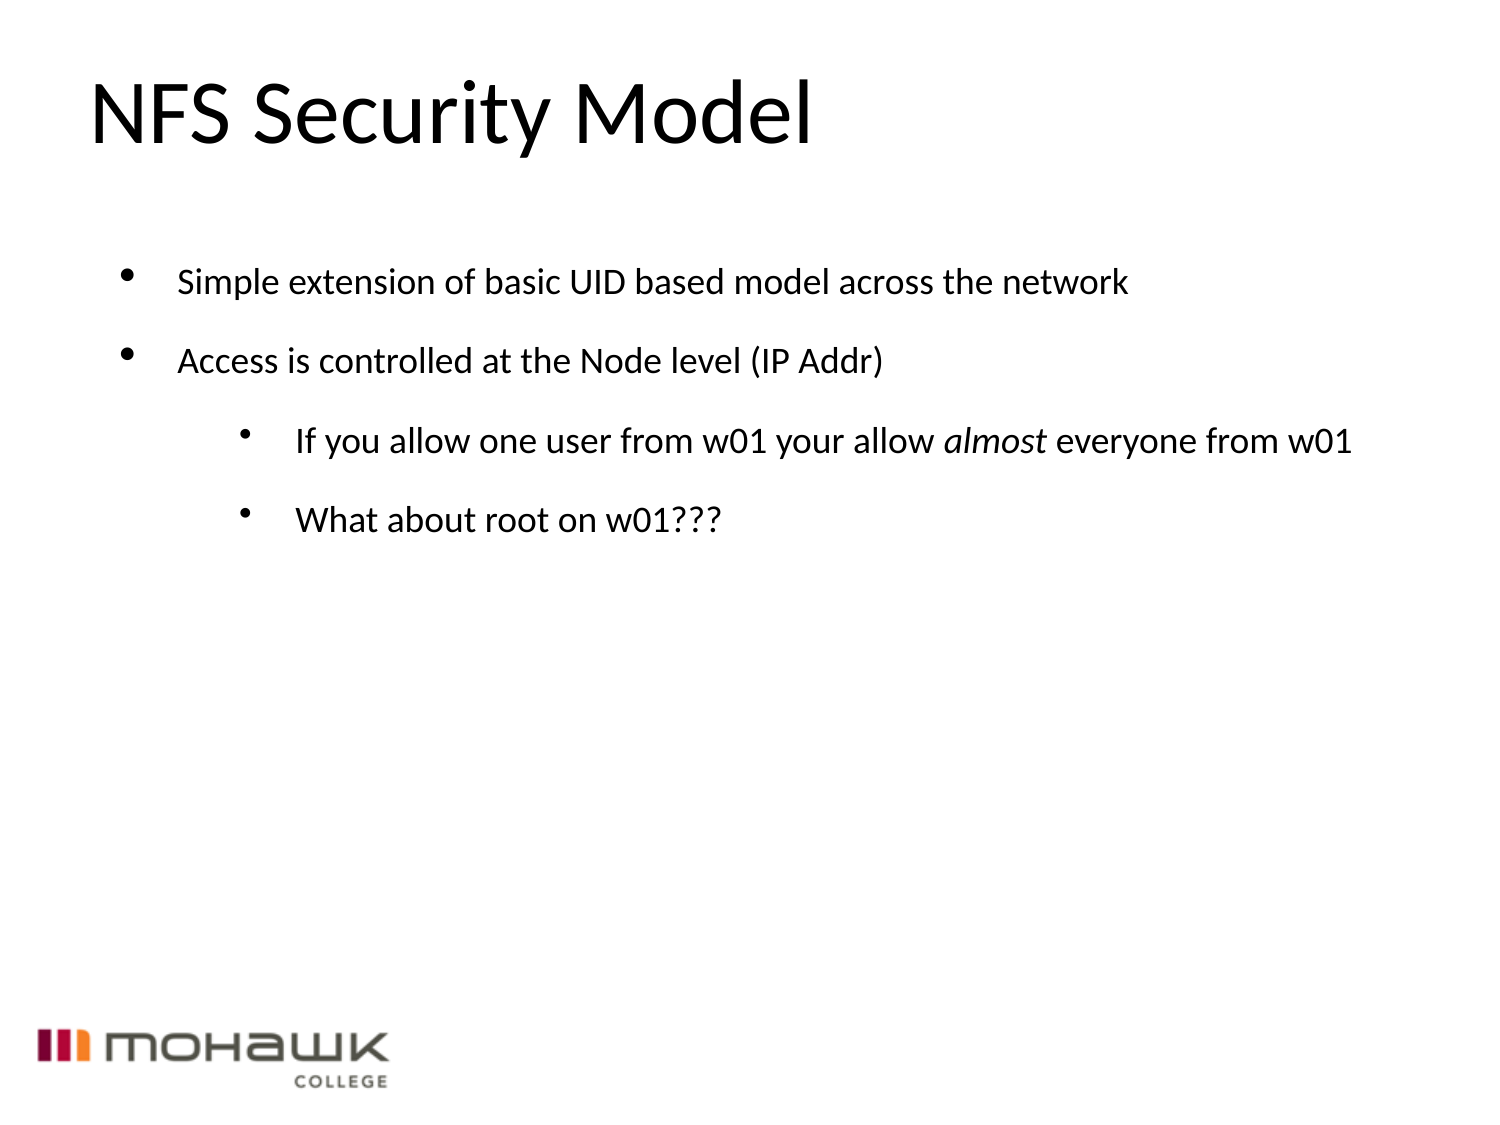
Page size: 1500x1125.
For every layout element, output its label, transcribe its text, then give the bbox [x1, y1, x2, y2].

picture [5, 1000, 422, 1118]
text_box Simple extension of basic UID based model across the network Access is controlled at the Node level (IP Addr) If you allow one user from w01 your allow almost everyone from w01 What about root on w01??? [106, 227, 1406, 875]
text_box NFS Security Model [75, 45, 1425, 233]
